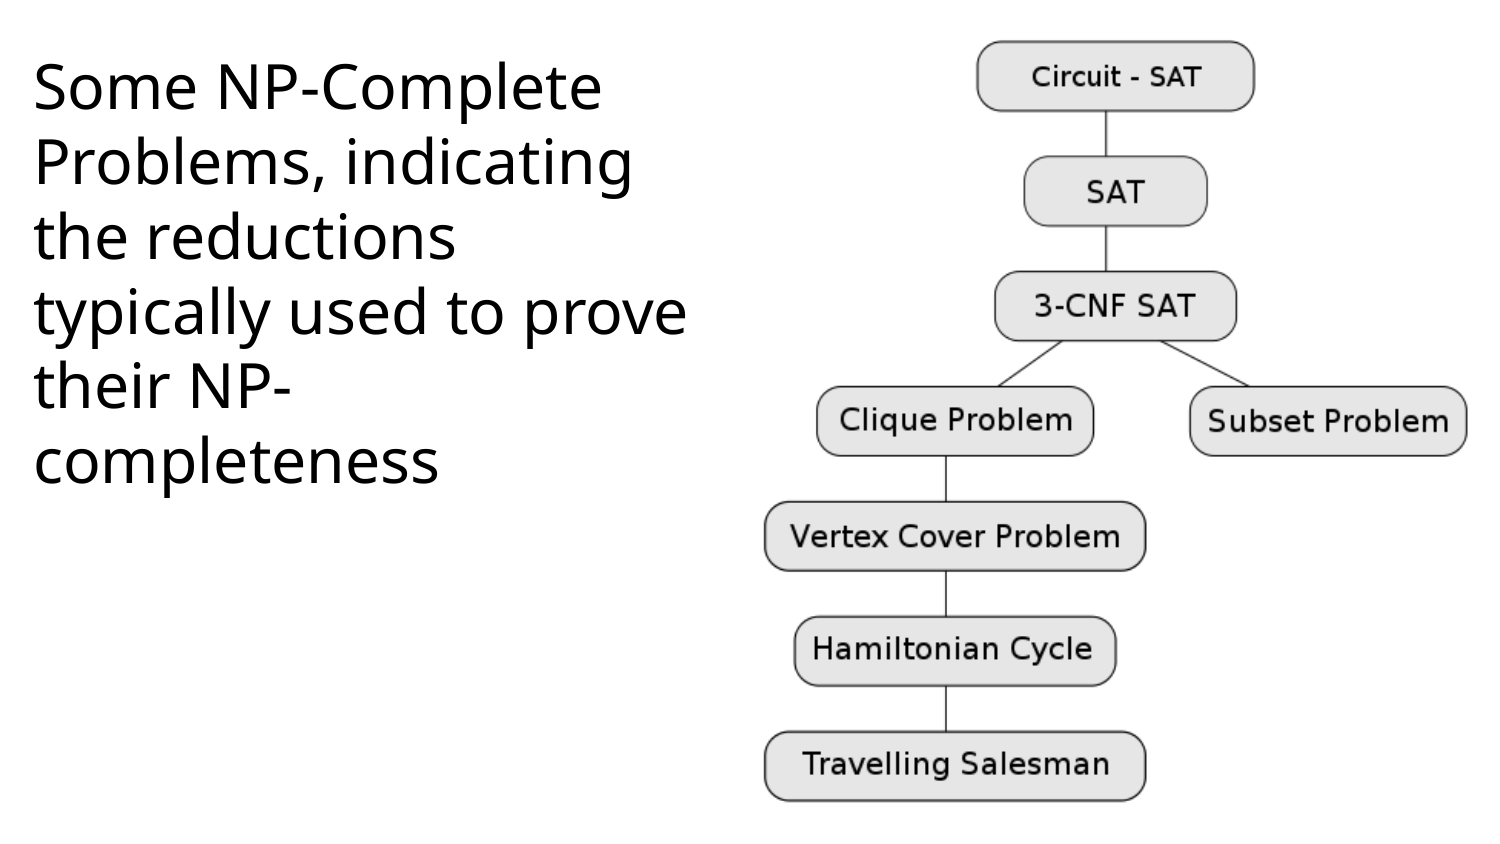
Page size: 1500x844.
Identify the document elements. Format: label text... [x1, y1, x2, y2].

picture [732, 0, 1500, 844]
text_box Some NP-Complete Problems, indicating the reductions typically used to prove their NP-completeness [18, 31, 710, 749]
